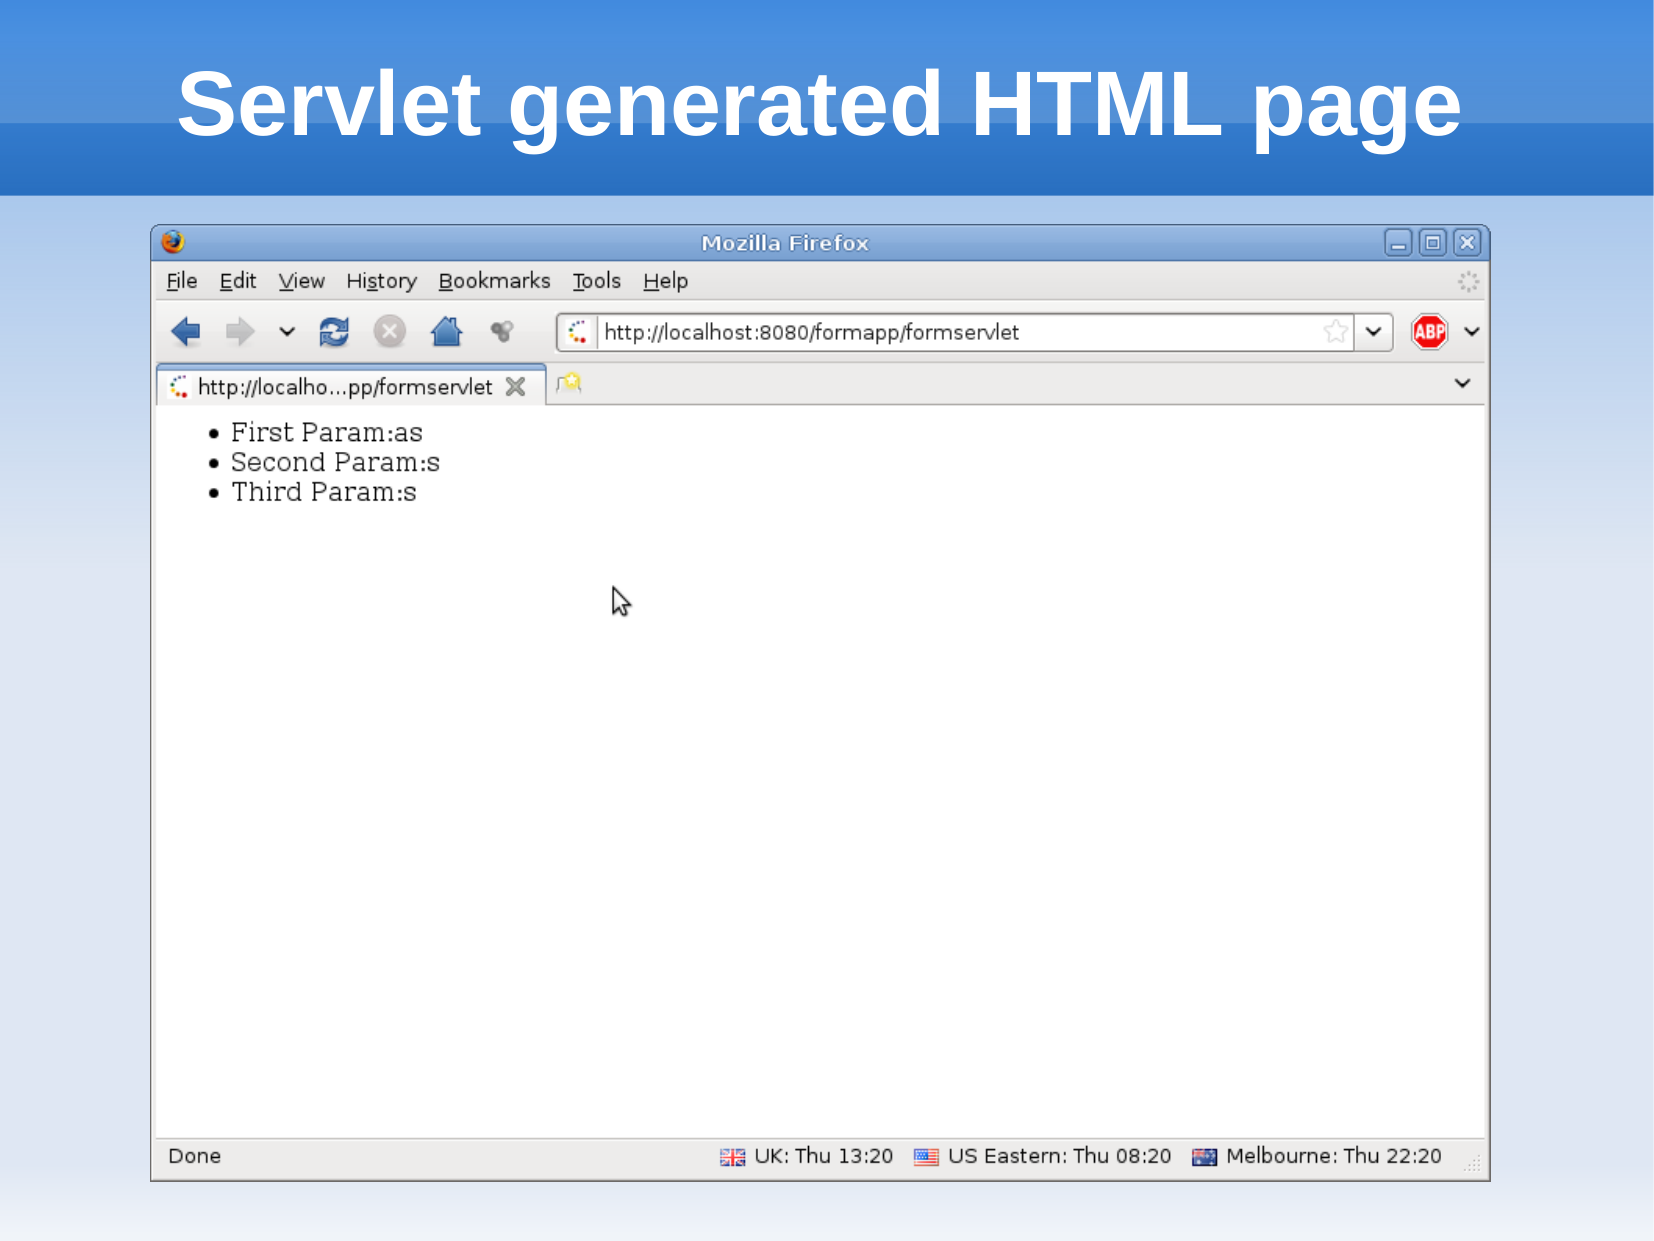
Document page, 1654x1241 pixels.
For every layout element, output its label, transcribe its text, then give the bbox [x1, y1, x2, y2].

title Servlet generated HTML page [76, 7, 1565, 200]
picture [0, 0, 1654, 1241]
